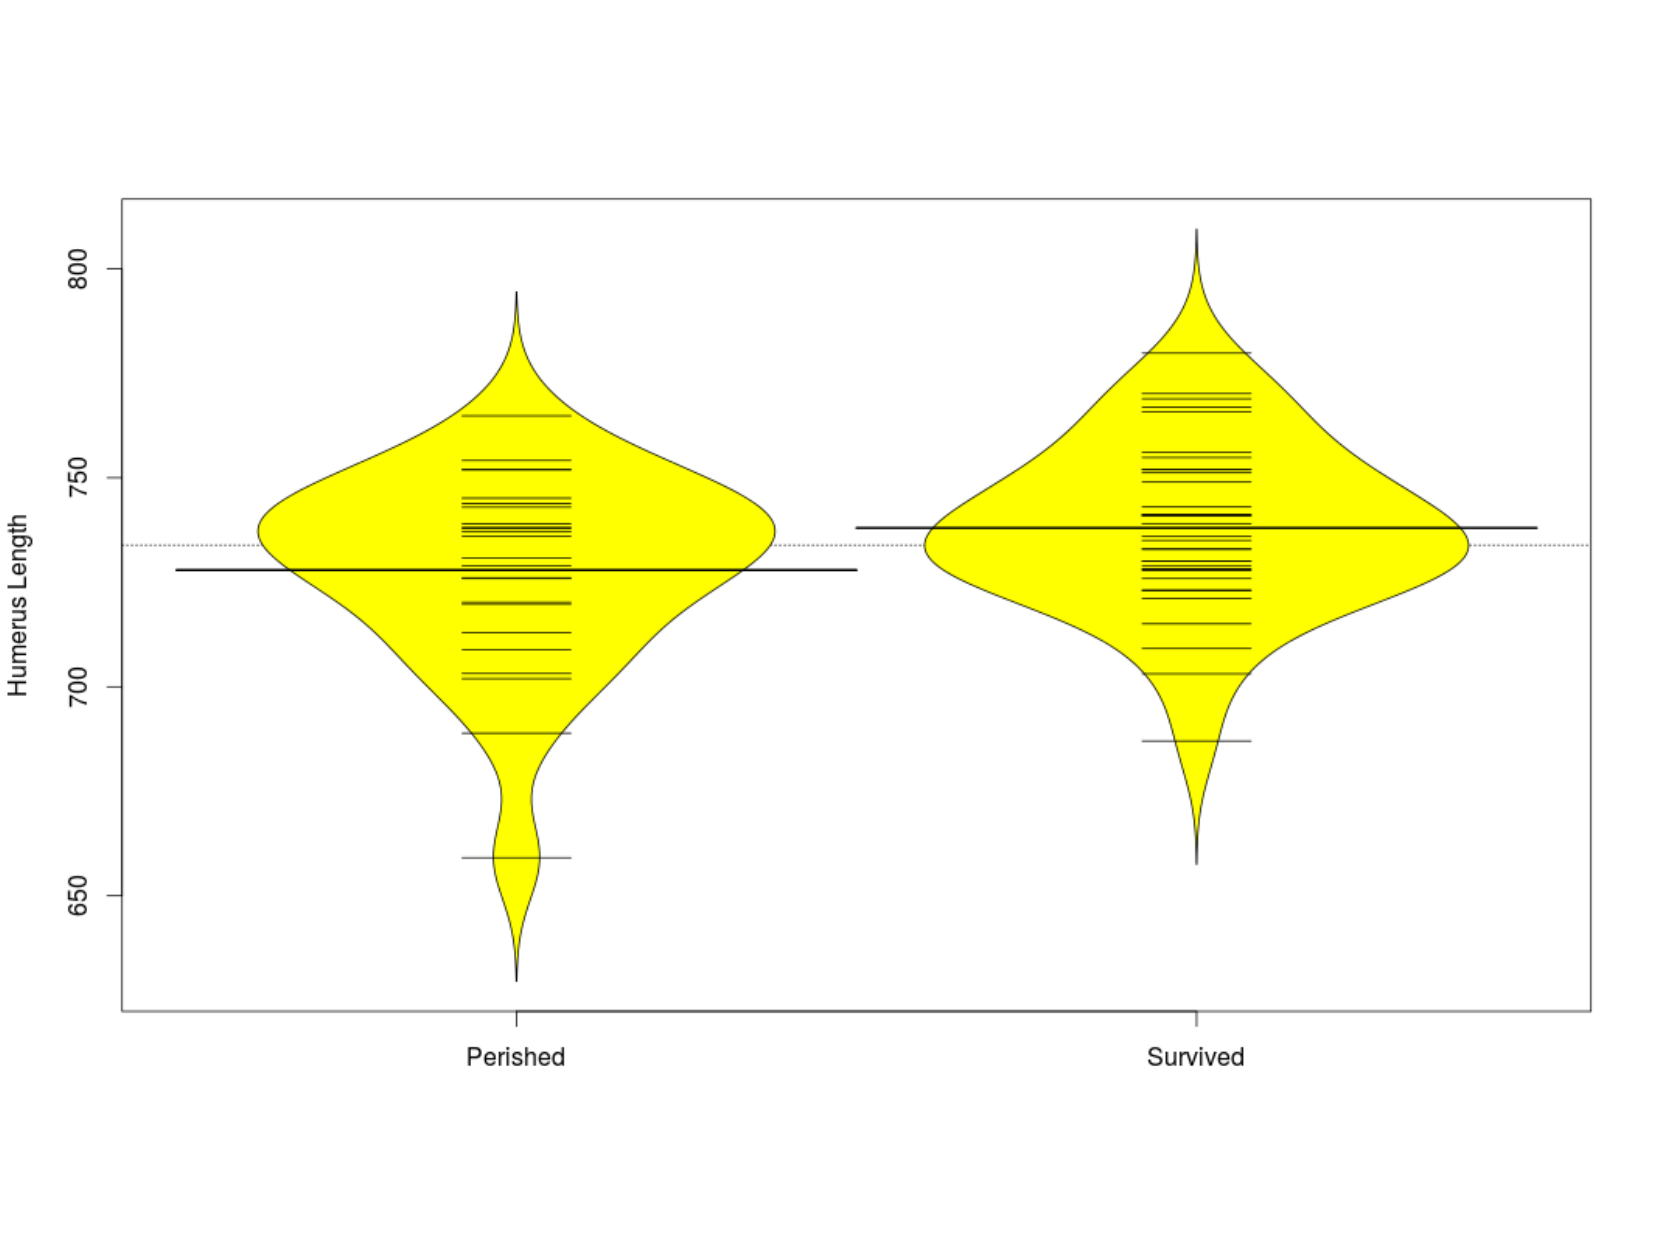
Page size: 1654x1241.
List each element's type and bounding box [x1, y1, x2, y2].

picture [0, 77, 1654, 1164]
